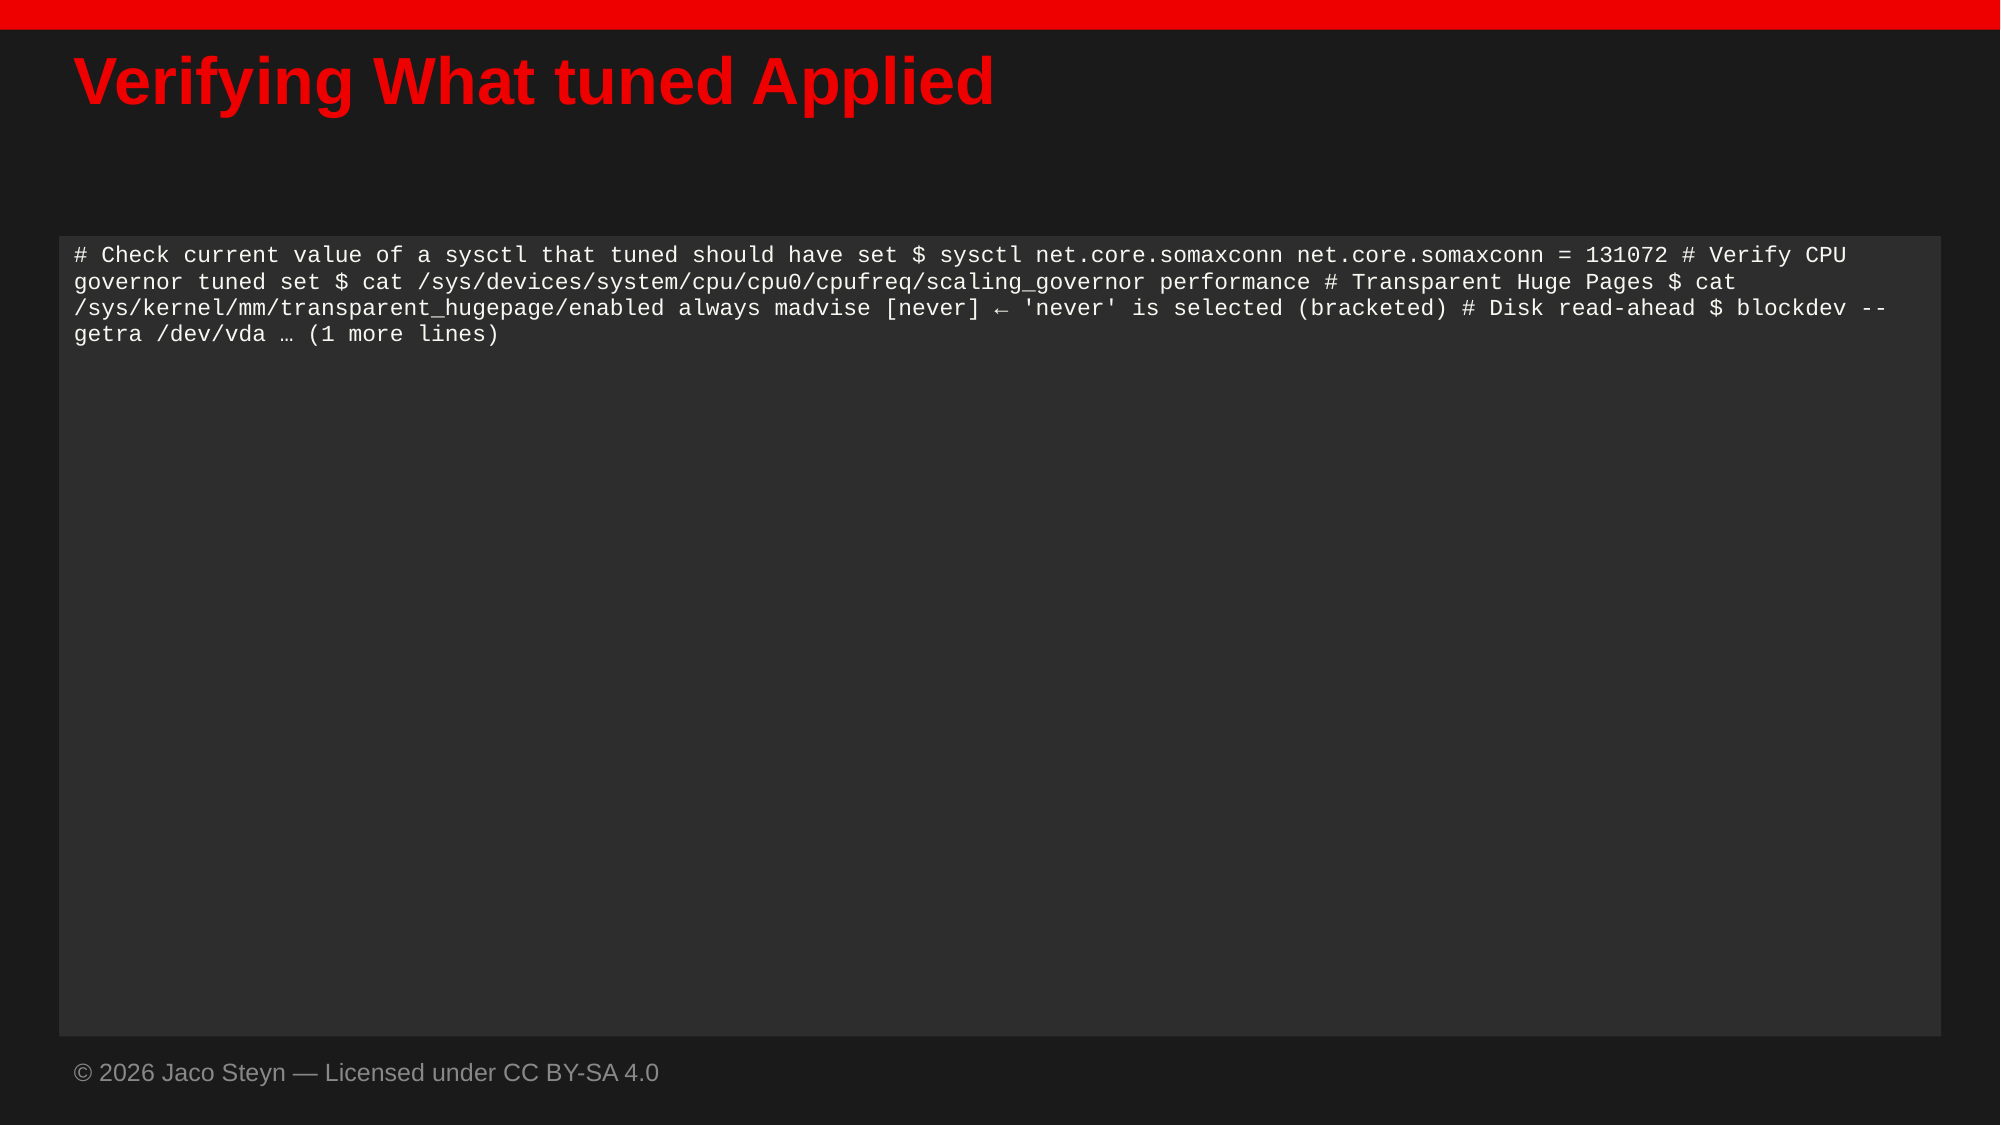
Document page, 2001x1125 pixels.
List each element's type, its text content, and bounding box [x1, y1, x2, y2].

text_box # Check current value of a sysctl that tuned should have set $ sysctl net.core.somaxconn net.core.somaxconn = 131072 # Verify CPU governor tuned set $ cat /sys/devices/system/cpu/cpu0/cpufreq/scaling_governor performance # Transparent Huge Pages $ cat /sys/kernel/mm/transparent_hugepage/enabled always madvise [never] ← 'never' is selected (bracketed) # Disk read-ahead $ blockdev --getra /dev/vda … (1 more lines) [59, 236, 1942, 1037]
text_box [0, 0, 2001, 30]
text_box Verifying What tuned Applied [59, 36, 1942, 208]
text_box © 2026 Jaco Steyn — Licensed under CC BY-SA 4.0 [59, 1051, 1942, 1093]
